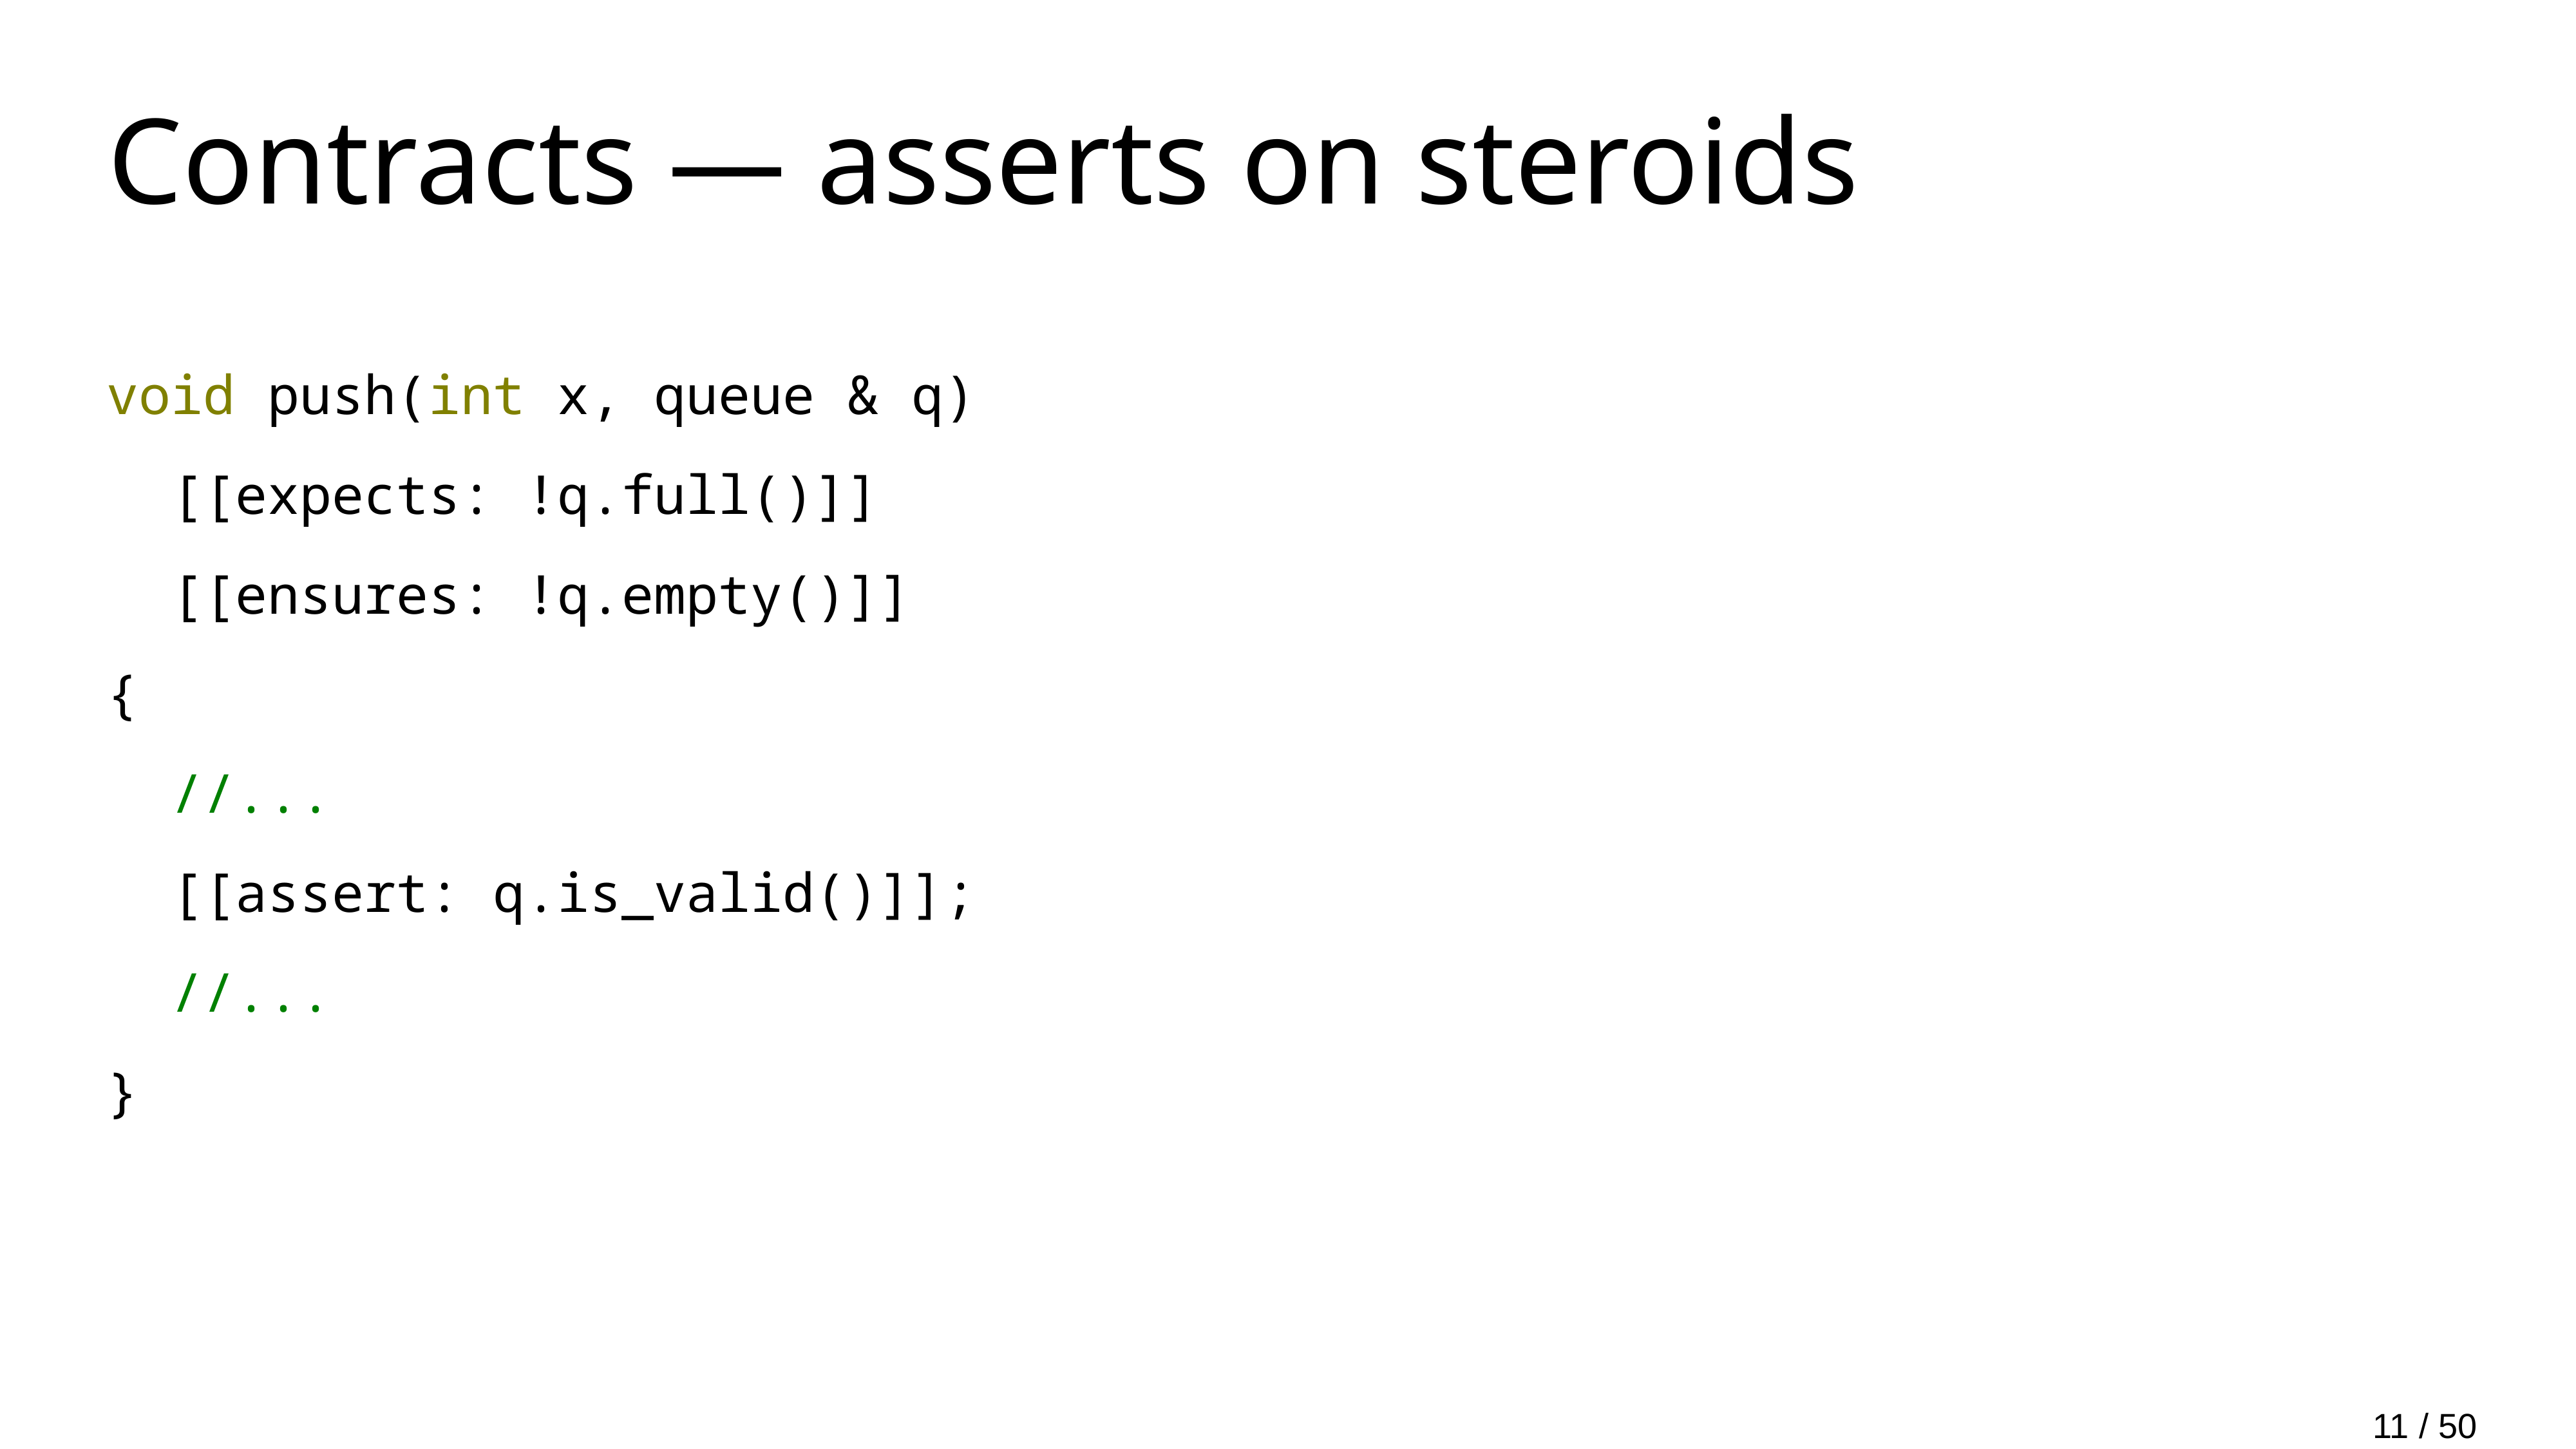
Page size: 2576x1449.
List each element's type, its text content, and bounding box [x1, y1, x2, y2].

title Contracts — asserts on steroids [108, 80, 2468, 242]
text_box <number> / 50 [2363, 1402, 2576, 1449]
list void push(int x, queue & q) [[expects: !q.full()]] [[ensures: !q.empty()]] { //... [[assert: q.is_valid()]]; //... } [0, 295, 2576, 1449]
